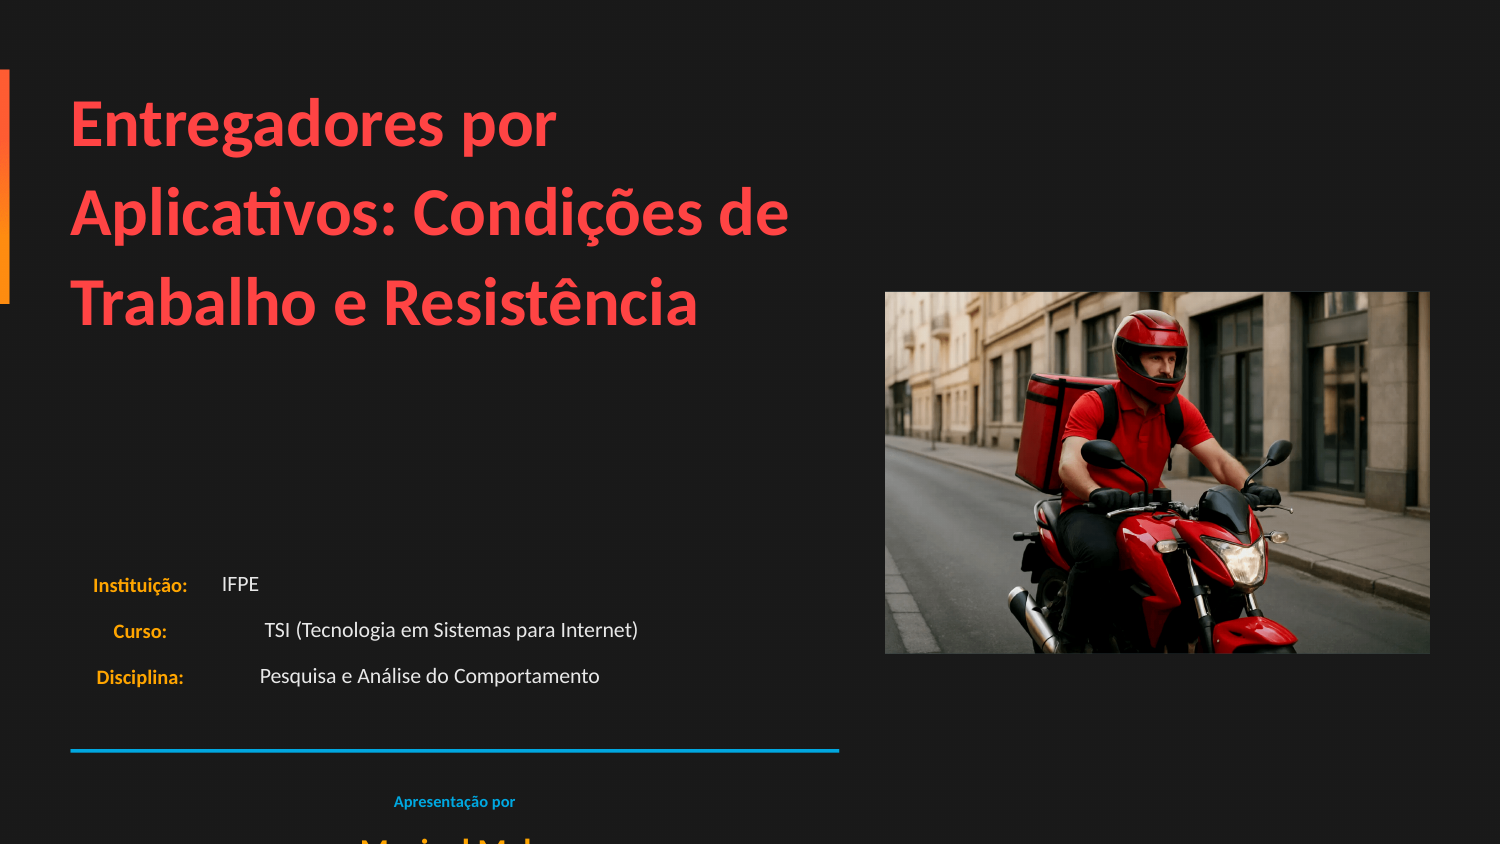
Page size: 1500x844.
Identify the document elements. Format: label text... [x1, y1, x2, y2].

text_box Maviael Melo [359, 823, 550, 844]
picture [0, 0, 1500, 844]
text_box Apresentação por [393, 788, 516, 812]
text_box Pesquisa e Análise do Comportamento [259, 659, 601, 689]
text_box Curso: [113, 613, 168, 643]
text_box IFPE [221, 567, 260, 597]
text_box TSI (Tecnologia em Sistemas para Internet) [264, 613, 640, 643]
text_box Instituição: [93, 567, 188, 597]
text_box Entregadores por Aplicativos: Condições de Trabalho e Resistência [70, 70, 839, 340]
text_box Disciplina: [96, 659, 185, 689]
